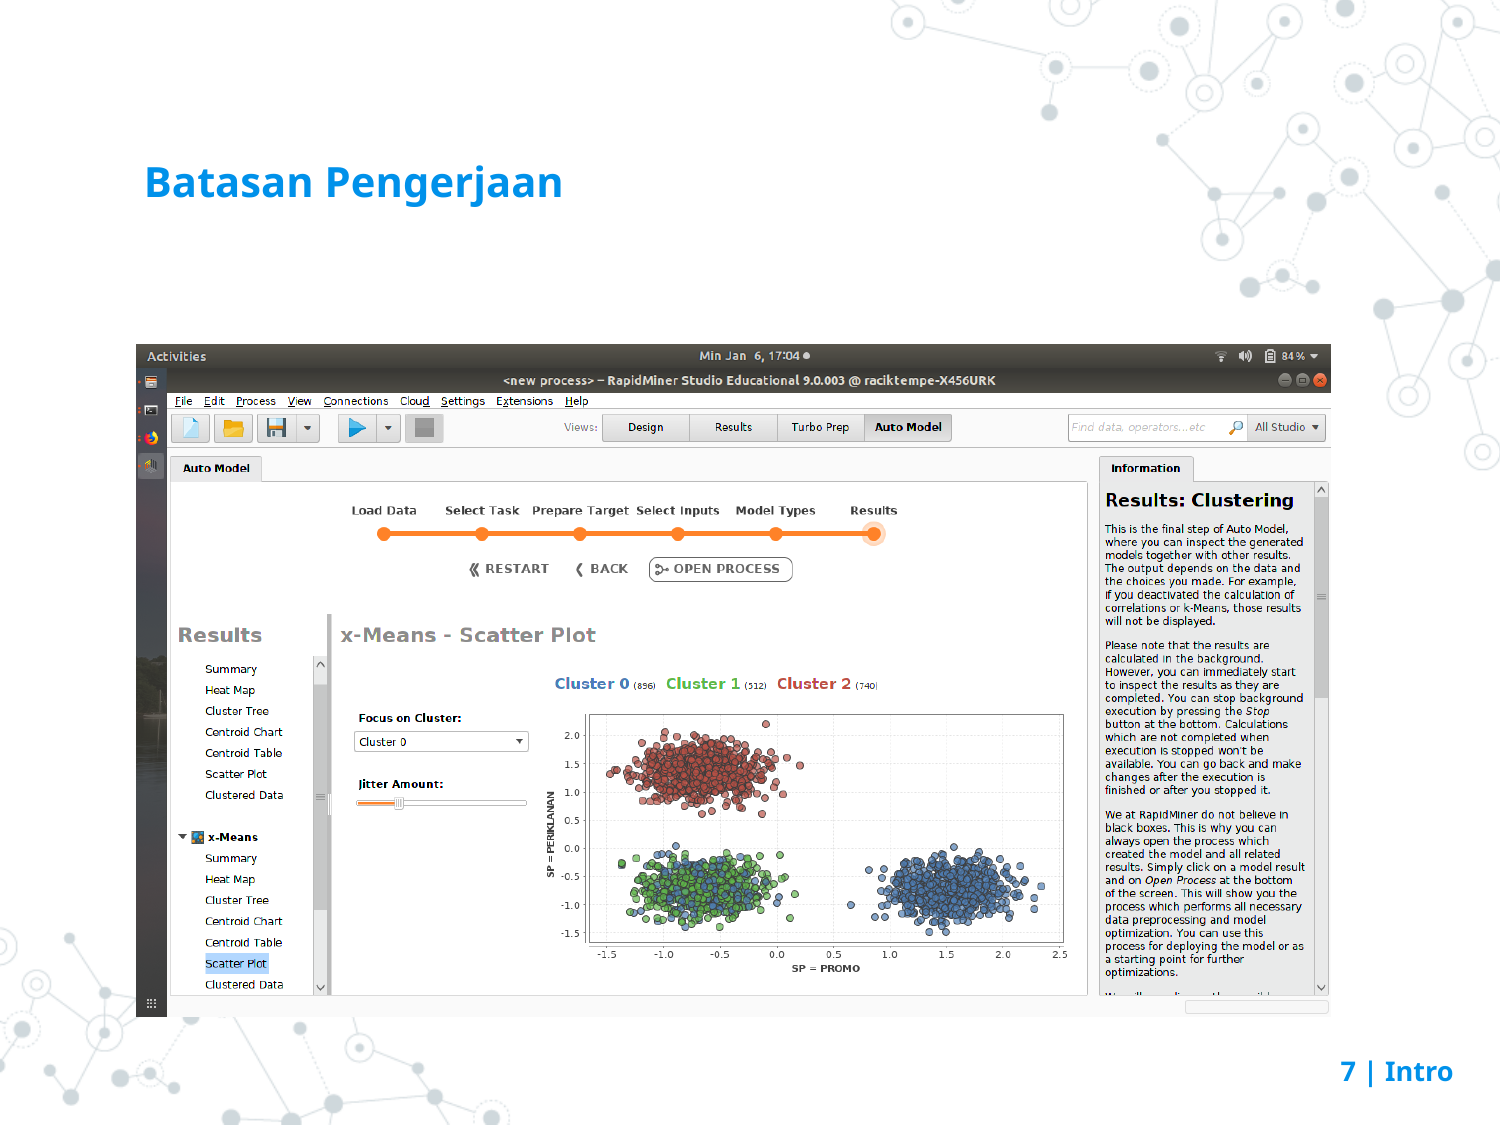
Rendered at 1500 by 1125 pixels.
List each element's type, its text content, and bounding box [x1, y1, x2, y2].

picture [0, 0, 1500, 1125]
slide_number <number> | Intro [1245, 1038, 1469, 1125]
title Batasan Pengerjaan [128, 149, 1372, 222]
